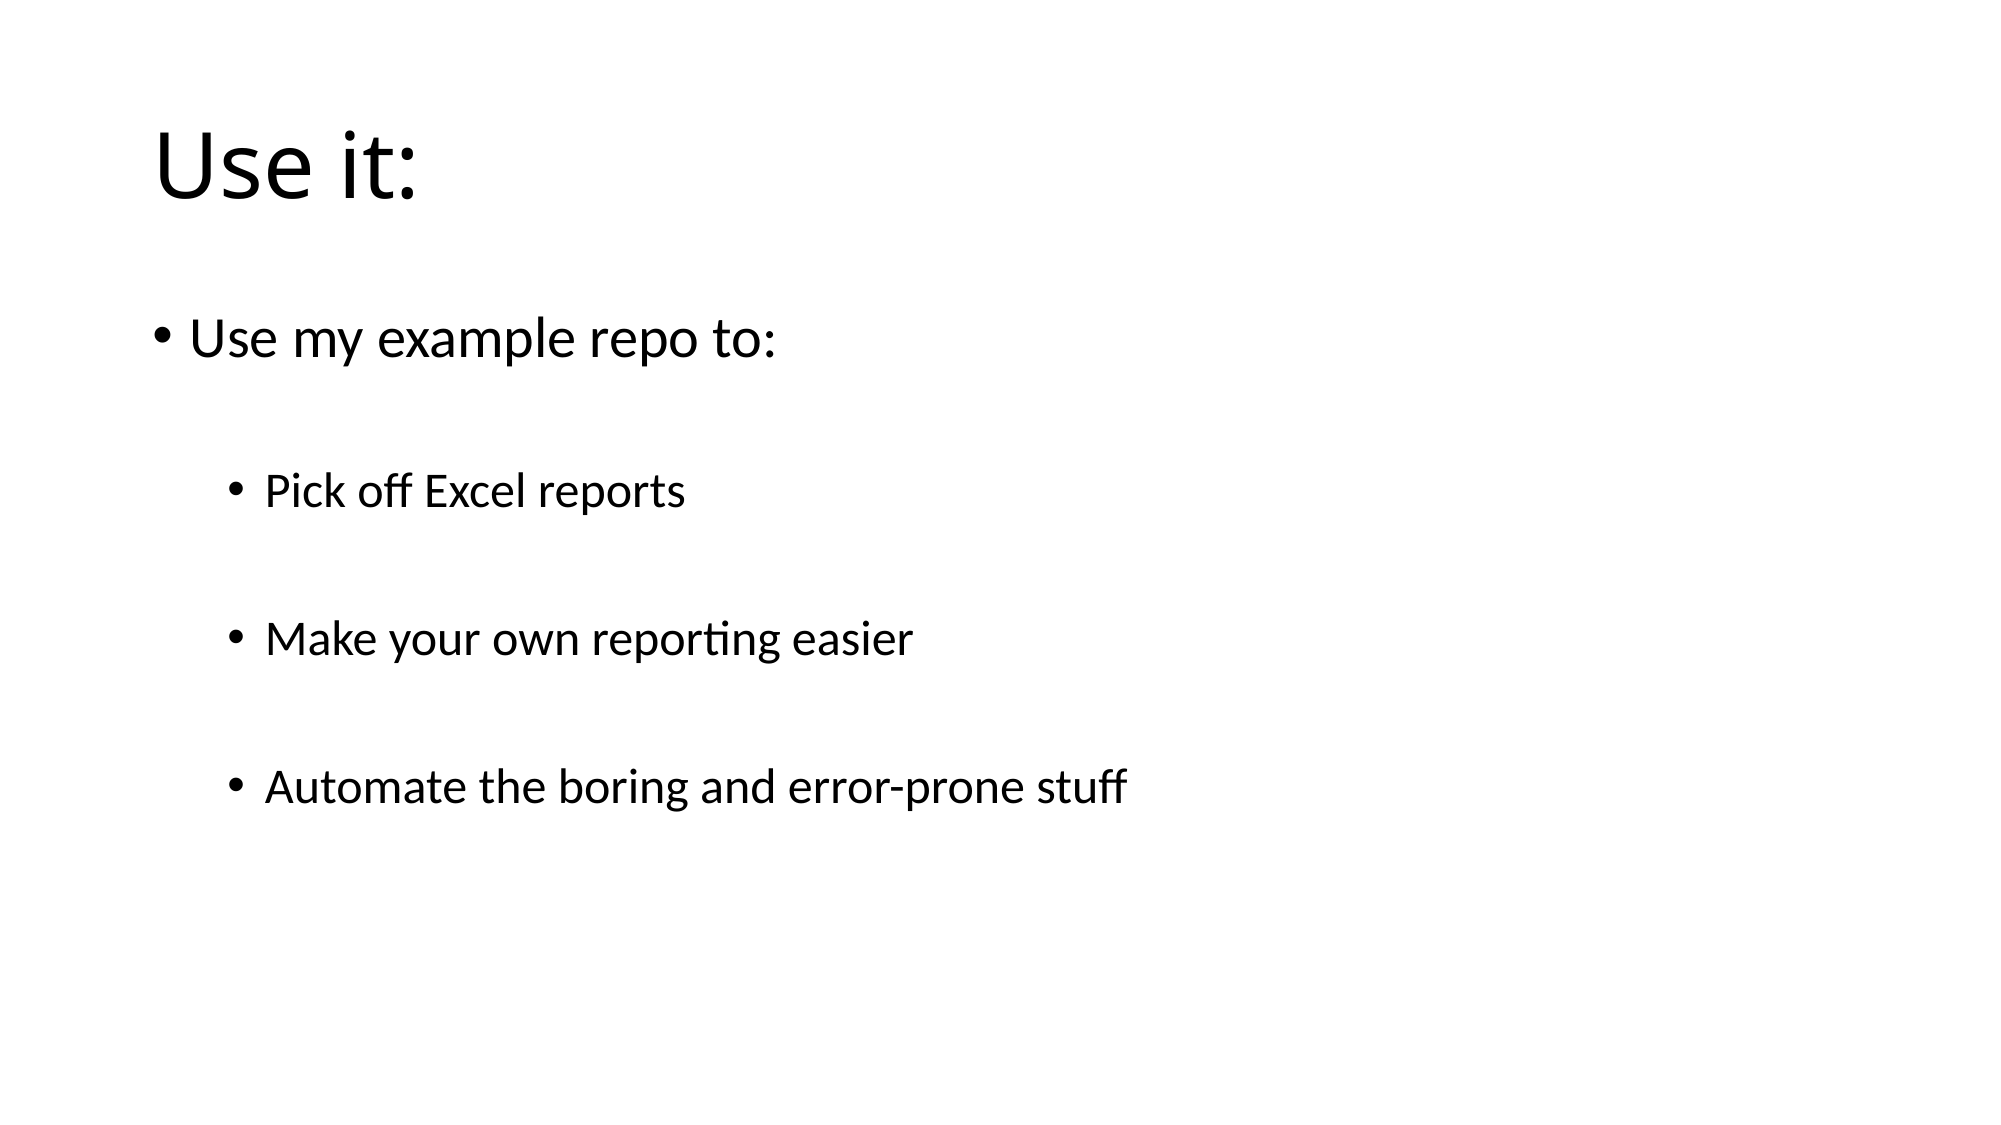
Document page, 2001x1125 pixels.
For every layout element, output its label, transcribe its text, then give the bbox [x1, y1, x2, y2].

list Use my example repo to: Pick off Excel reports Make your own reporting easier Automate the boring and error-prone stuff [137, 299, 1863, 1014]
title Use it: [137, 59, 1863, 278]
